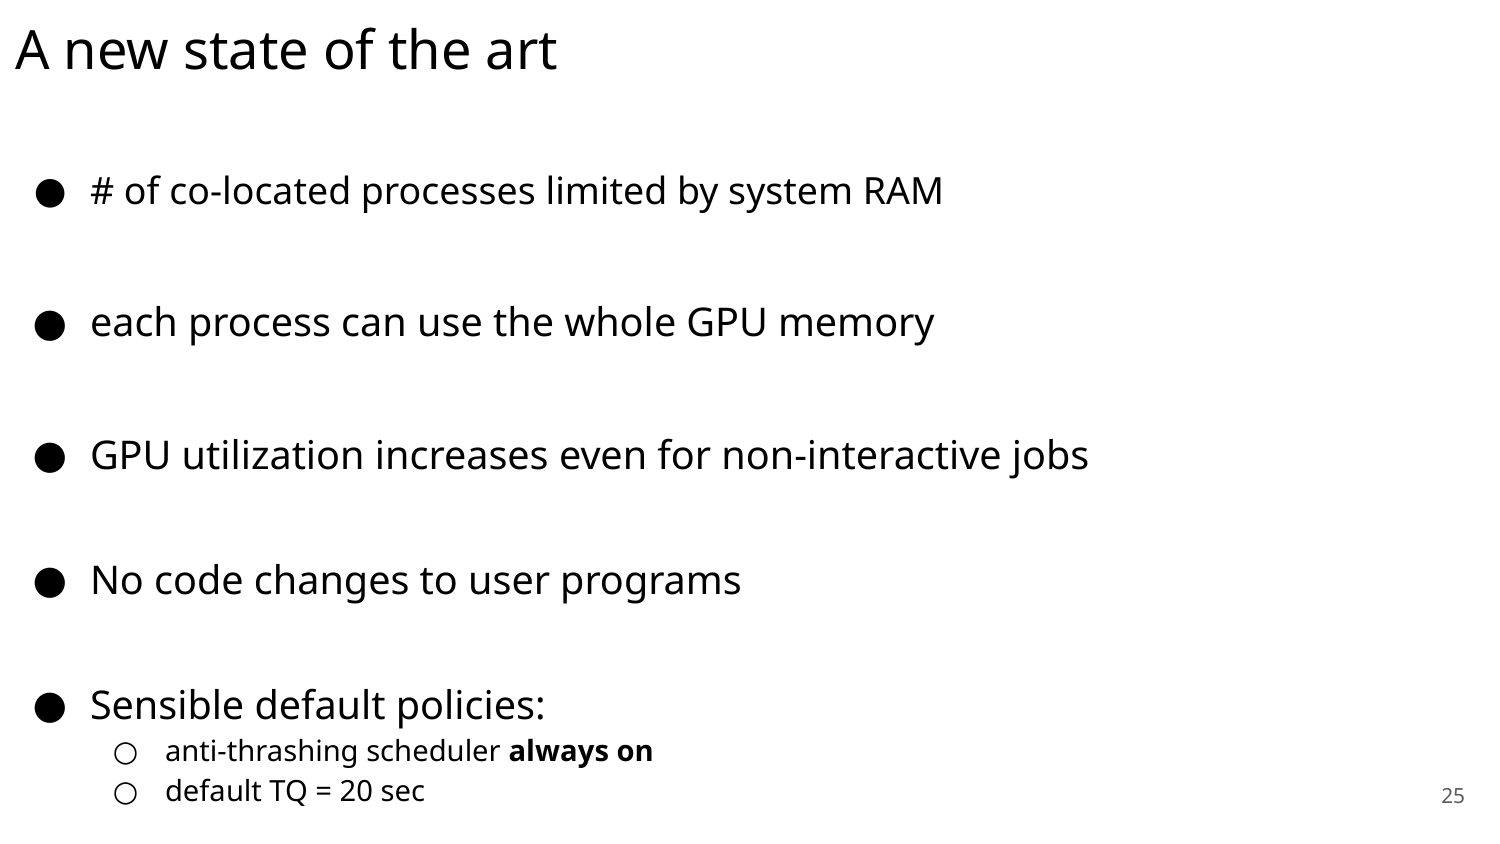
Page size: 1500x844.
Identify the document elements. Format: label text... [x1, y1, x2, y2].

text_box A new state of the art [0, 0, 691, 95]
text_box Sensible default policies: anti-thrashing scheduler always on default TQ = 20 sec [0, 657, 1480, 823]
text_box GPU utilization increases even for non-interactive jobs [0, 407, 1355, 493]
slide_number <number> [1389, 764, 1480, 830]
text_box # of co-located processes limited by system RAM [0, 145, 1096, 228]
text_box each process can use the whole GPU memory [0, 275, 1031, 360]
text_box No code changes to user programs [0, 532, 1355, 618]
